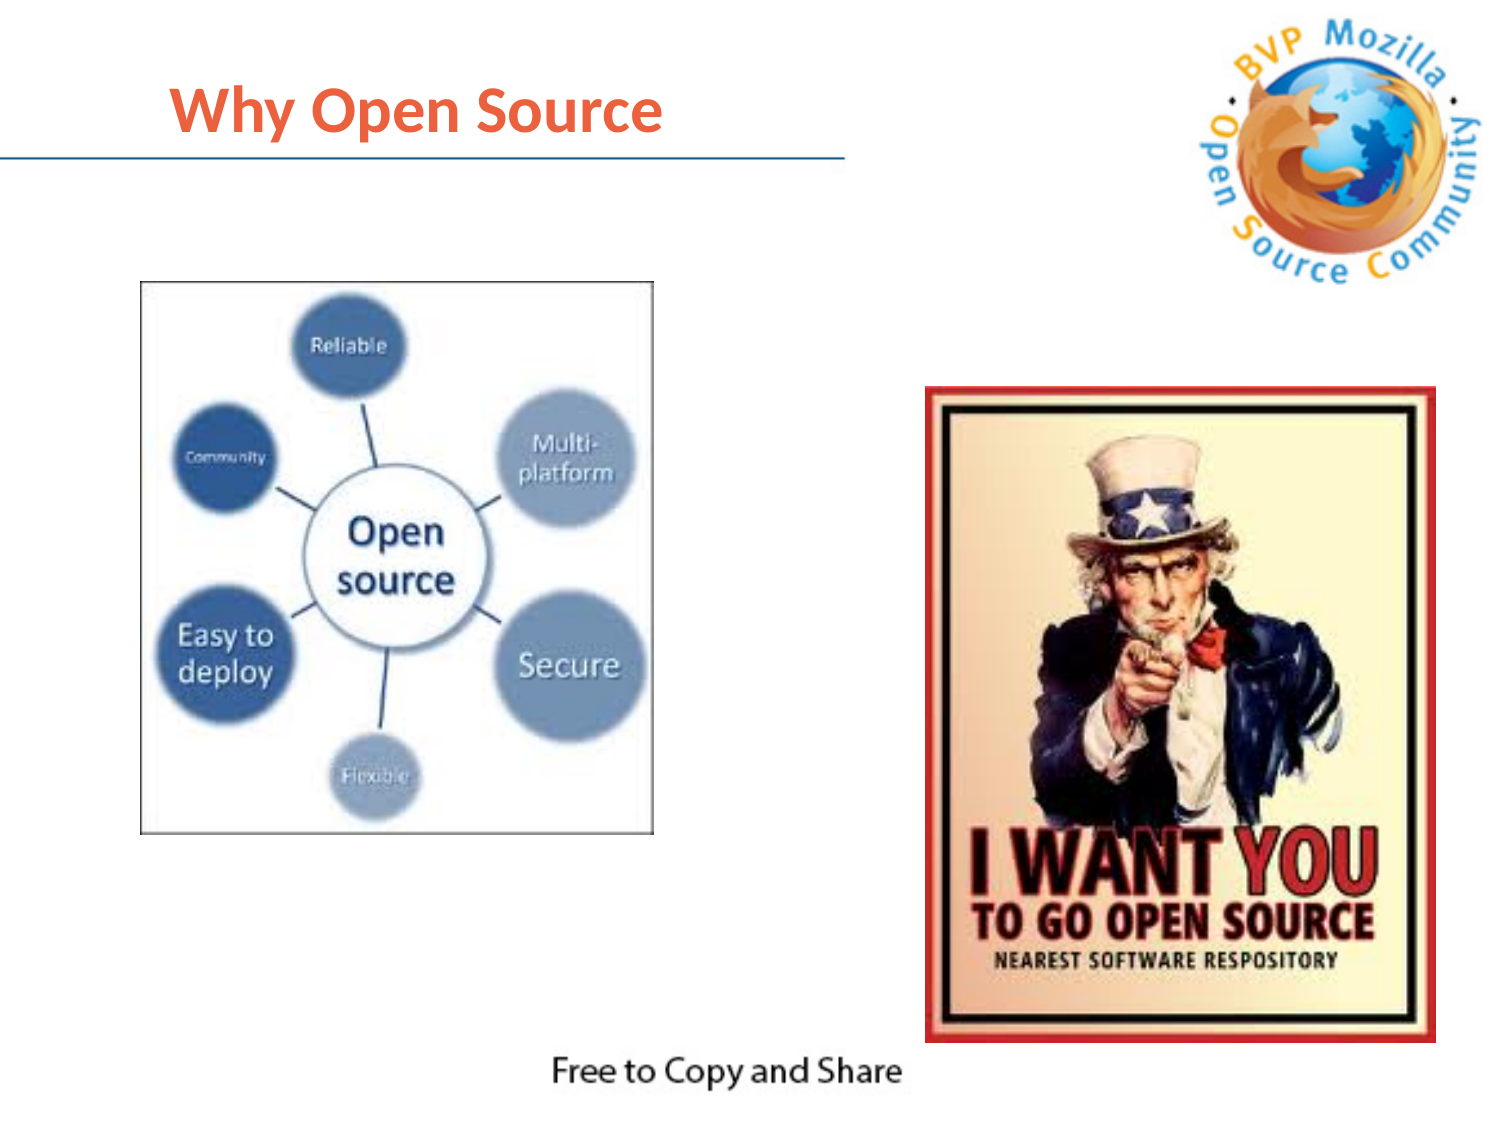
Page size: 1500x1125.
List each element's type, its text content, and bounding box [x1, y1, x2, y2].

picture [0, 0, 1500, 1125]
text_box Why Open Source [154, 58, 679, 154]
